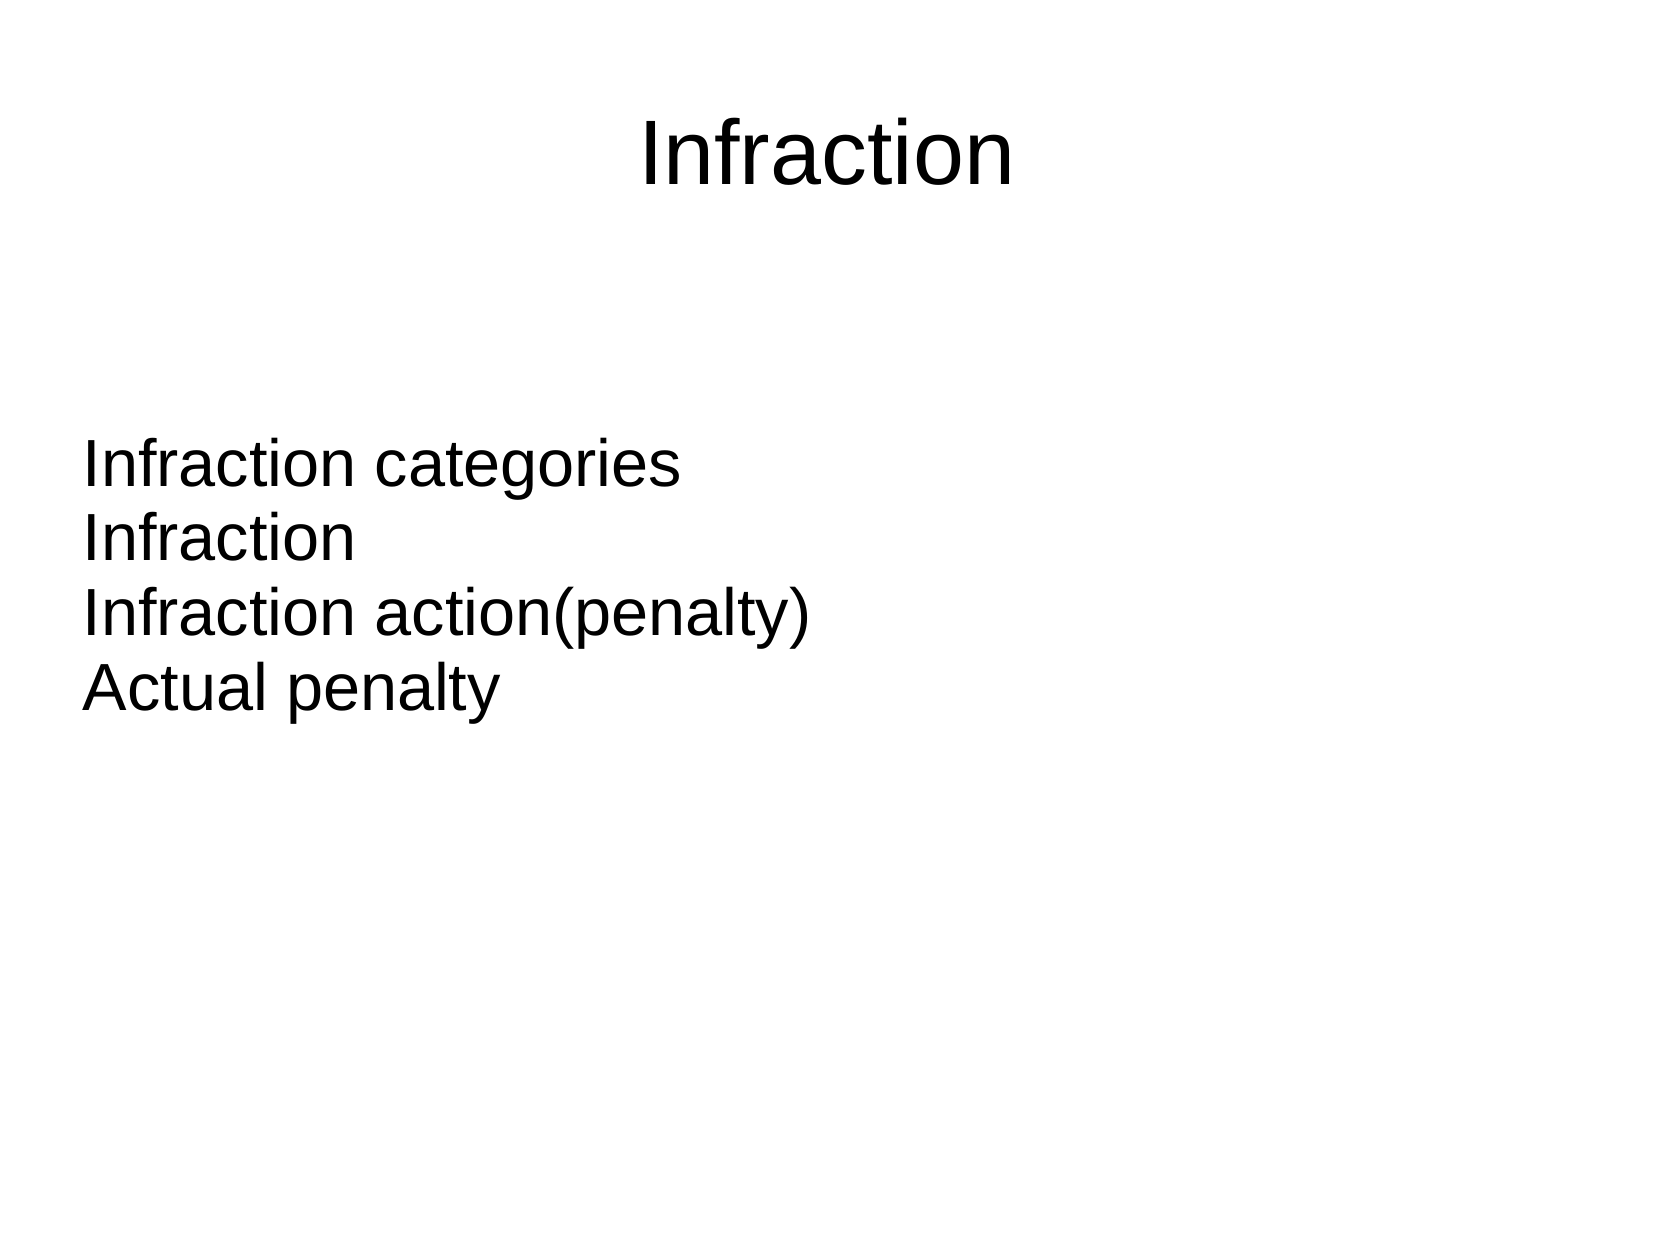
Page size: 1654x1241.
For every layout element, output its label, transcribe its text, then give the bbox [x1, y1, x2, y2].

subtitle Infraction categories Infraction Infraction action(penalty) Actual penalty [82, 290, 1538, 1010]
title Infraction [82, 49, 1571, 257]
